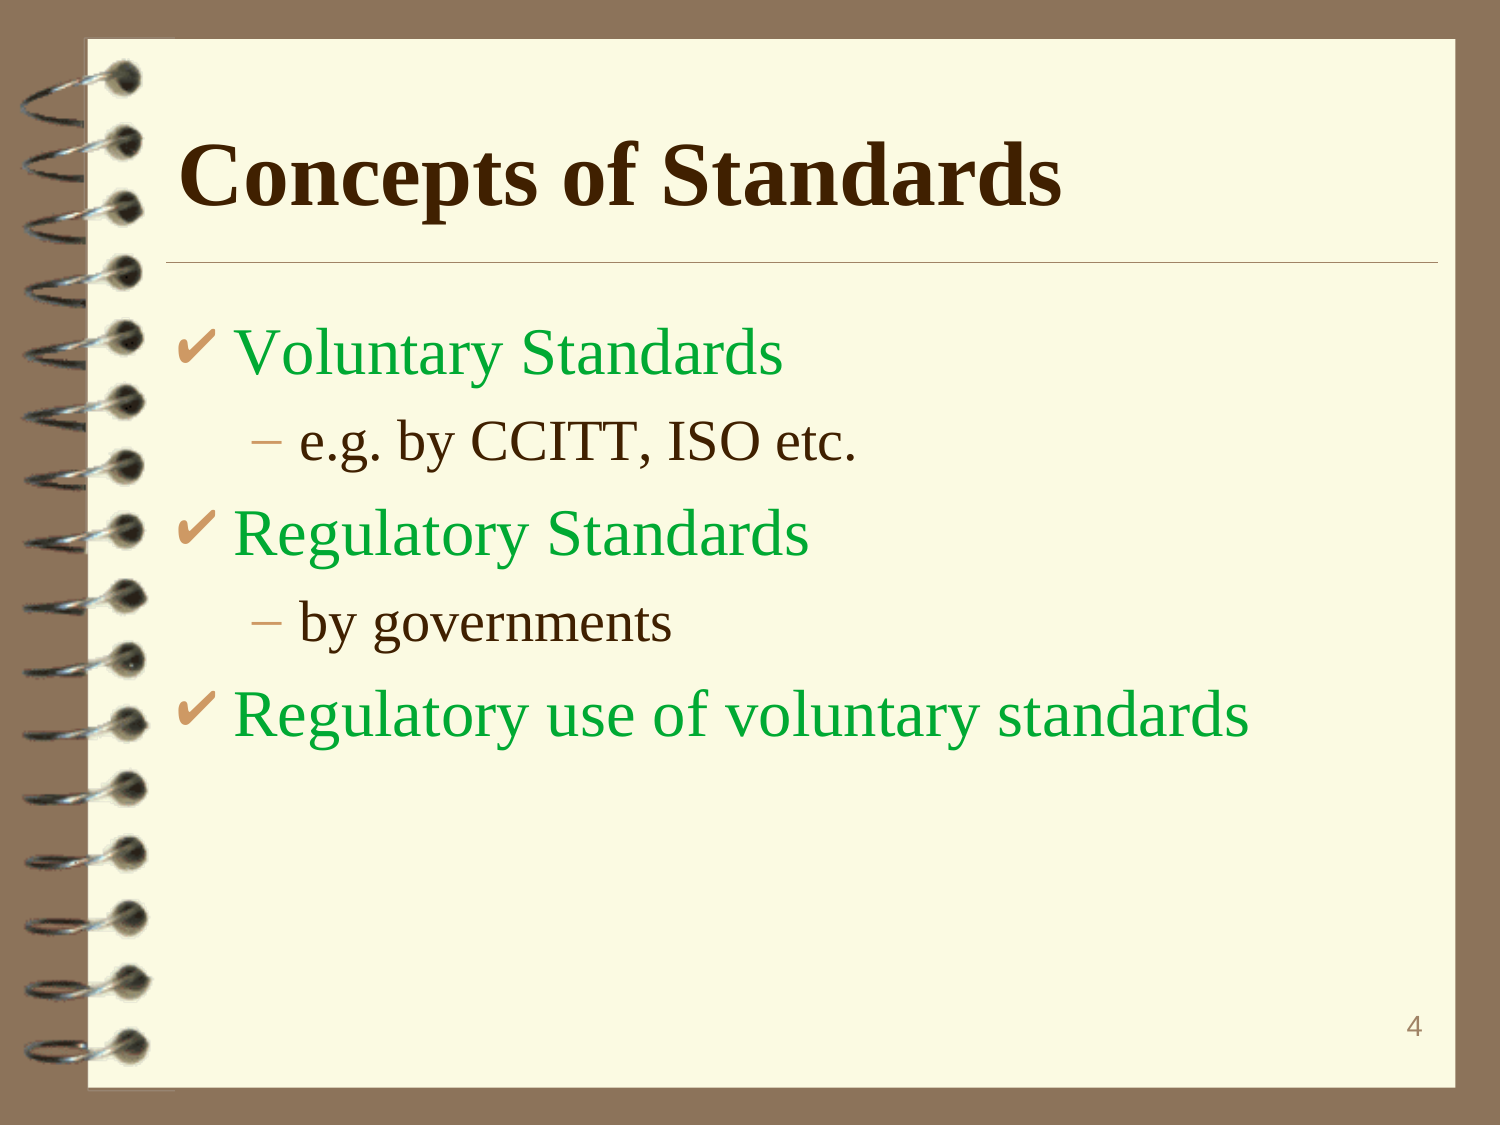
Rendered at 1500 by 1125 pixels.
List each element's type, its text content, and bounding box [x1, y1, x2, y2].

list Voluntary Standards e.g. by CCITT, ISO etc. Regulatory Standards by governments Regulatory use of voluntary standards [162, 299, 1438, 976]
picture [0, 0, 175, 1125]
title Concepts of Standards [162, 74, 1438, 263]
